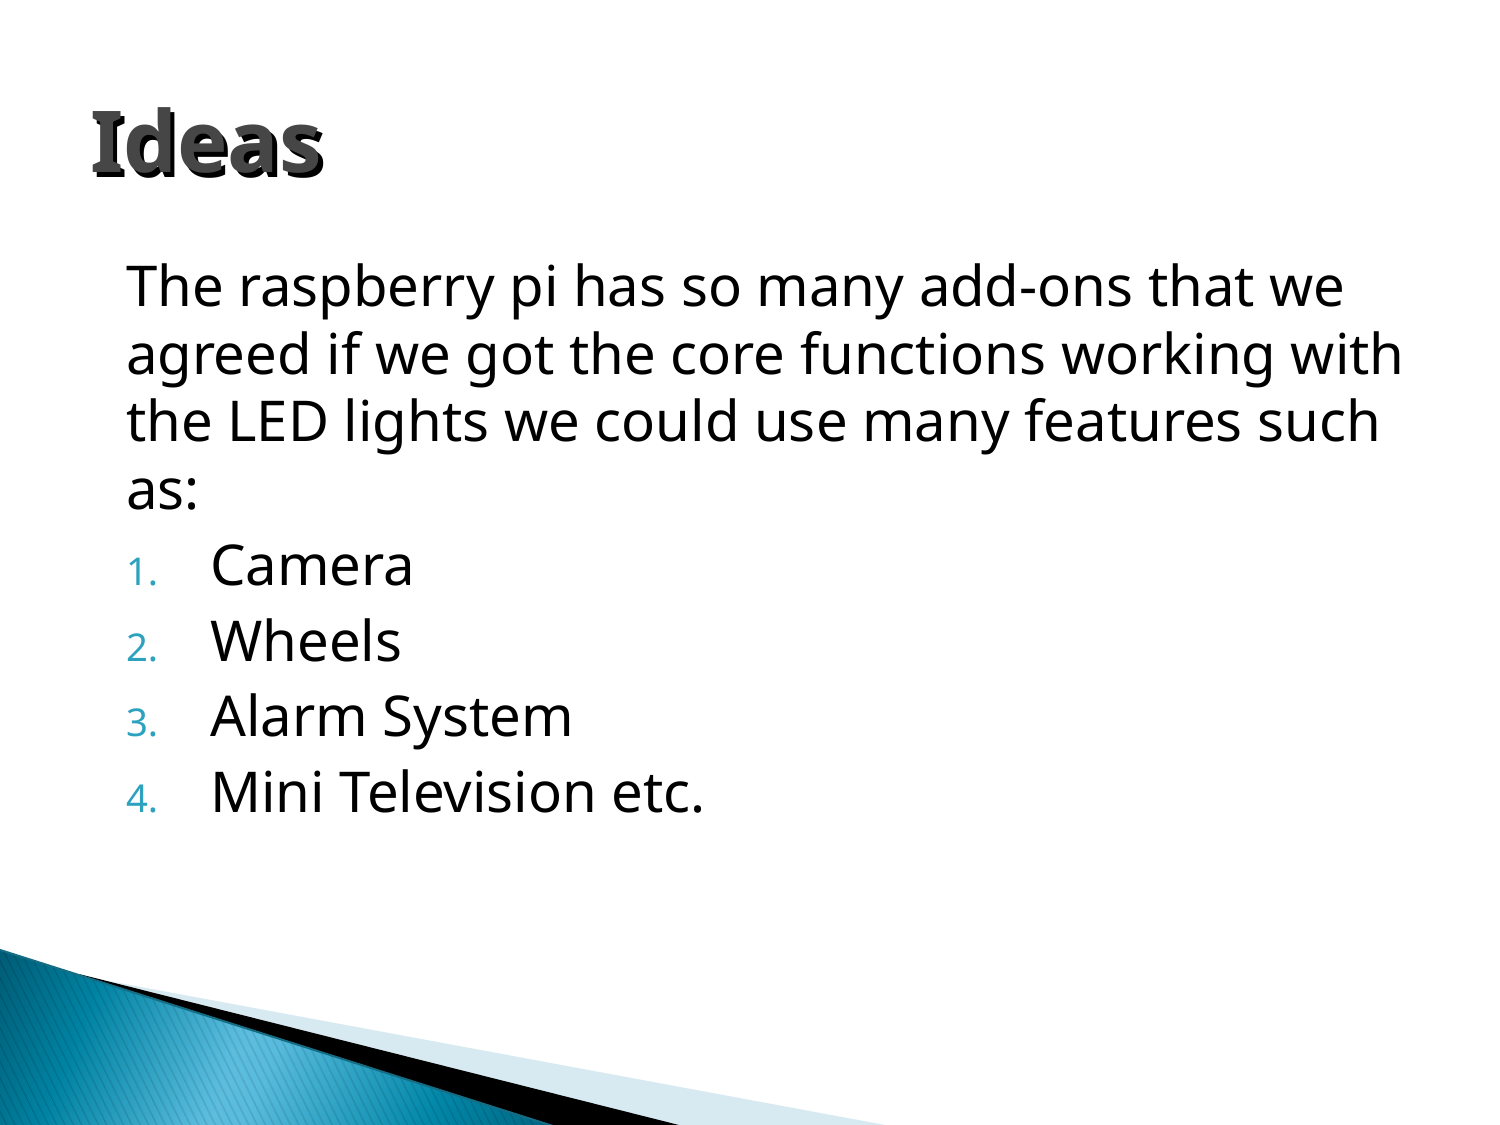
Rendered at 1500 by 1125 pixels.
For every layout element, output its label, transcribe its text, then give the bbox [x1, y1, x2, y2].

list The raspberry pi has so many add-ons that we agreed if we got the core functions working with the LED lights we could use many features such as: Camera Wheels Alarm System Mini Television etc. [75, 243, 1426, 986]
title Ideas [75, 45, 1426, 233]
